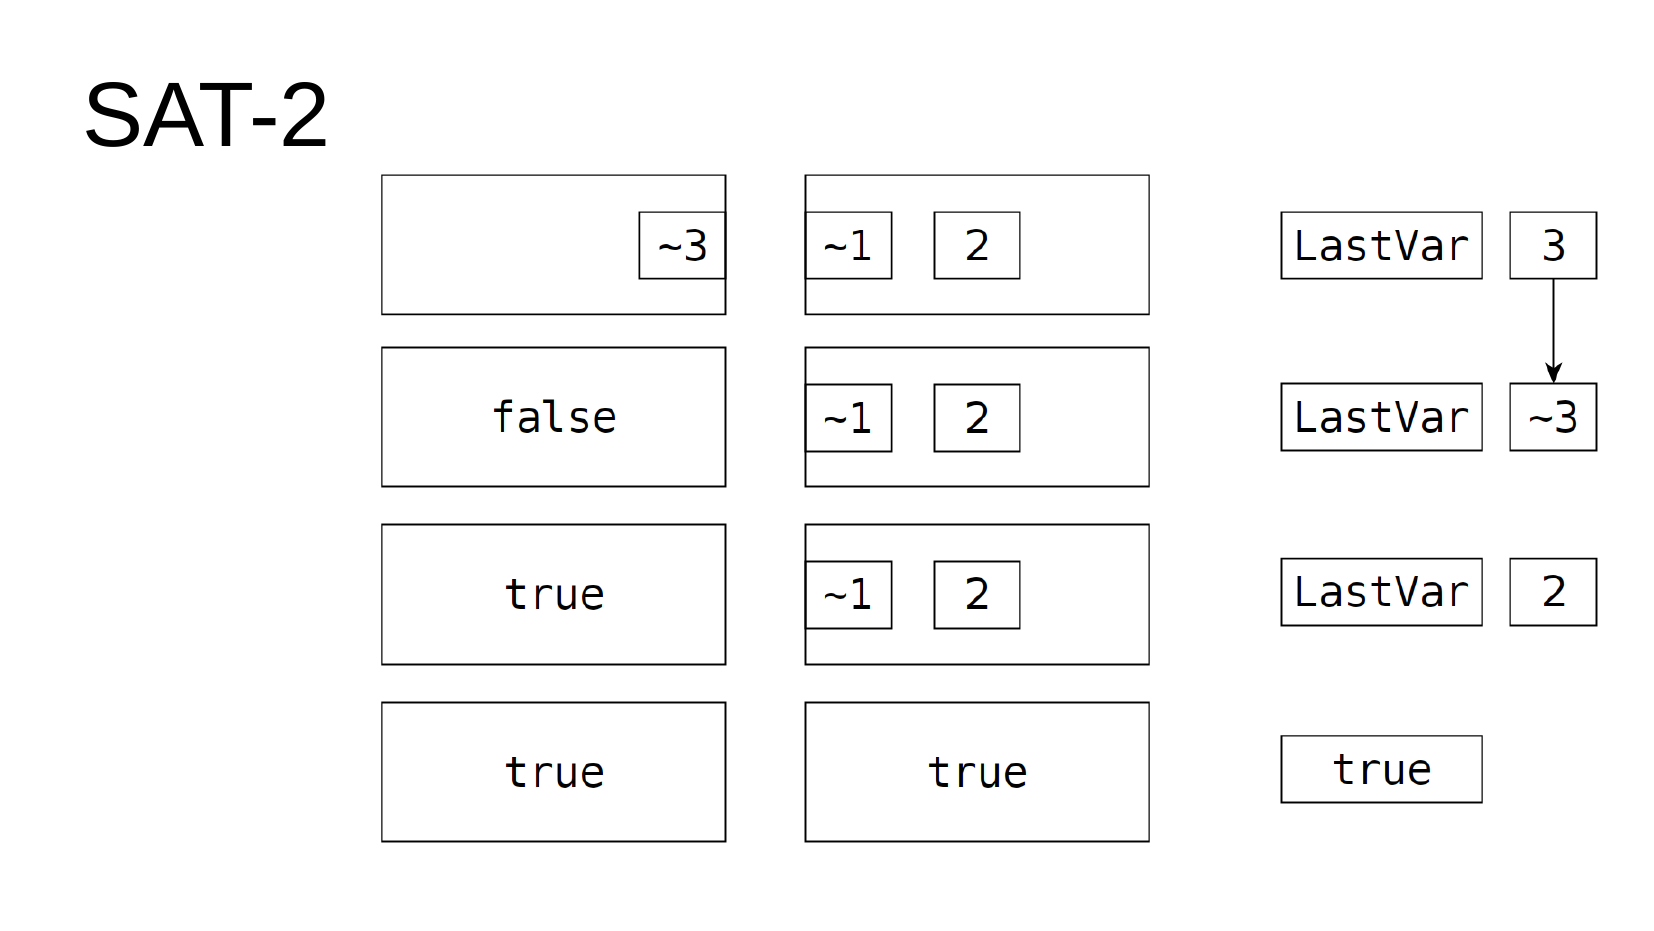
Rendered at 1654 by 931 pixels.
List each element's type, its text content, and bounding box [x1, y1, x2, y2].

title SAT-2 [82, 37, 1571, 193]
picture [354, 147, 1621, 866]
